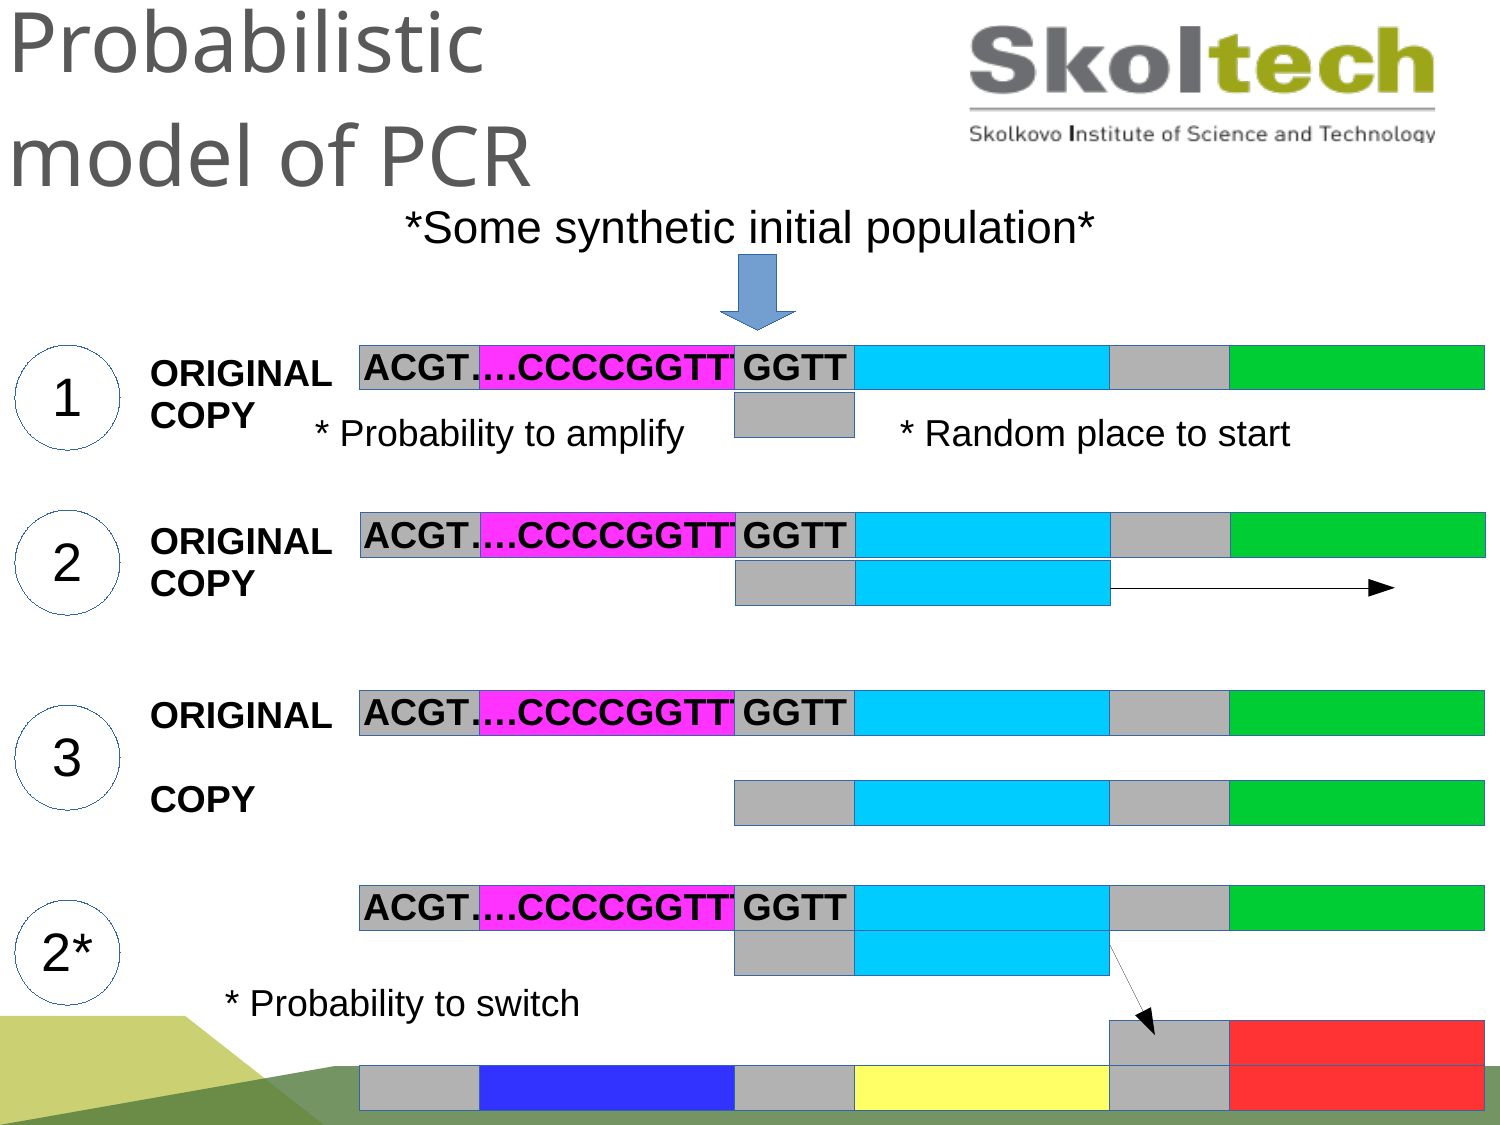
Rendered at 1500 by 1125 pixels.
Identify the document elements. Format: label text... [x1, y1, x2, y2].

text_box GGTT [735, 512, 855, 558]
text_box ACGT….CCCCGGTTTAA…. [479, 885, 734, 931]
text_box ACGT….CCCCGGTTTAA…. [479, 345, 734, 390]
text_box GGTT [734, 690, 854, 736]
text_box 2* [14, 900, 121, 1006]
text_box GGTT [734, 885, 854, 930]
text_box ORIGINAL COPY [135, 512, 361, 690]
text_box [720, 254, 796, 331]
text_box [734, 780, 1485, 826]
text_box ORIGINAL COPY [134, 687, 360, 871]
text_box [734, 392, 855, 438]
text_box [854, 345, 1485, 390]
text_box [360, 345, 479, 390]
text_box * Probability to amplify [300, 404, 796, 462]
text_box [855, 512, 1486, 558]
text_box [735, 560, 1111, 606]
text_box [361, 512, 480, 558]
text_box 3 [14, 705, 121, 811]
text_box [854, 690, 1485, 736]
text_box Probabilistic model of PCR [7, 0, 751, 195]
text_box *Some synthetic initial population* [390, 194, 1156, 261]
text_box GGTT [734, 345, 854, 390]
text_box [359, 1020, 1485, 1111]
text_box ORIGINAL COPY [134, 345, 360, 528]
text_box [360, 690, 479, 736]
text_box * Random place to start [885, 404, 1381, 462]
text_box ACGT….CCCCGGTTTAA…. [480, 512, 735, 558]
text_box 2 [14, 510, 121, 616]
text_box [734, 885, 1485, 976]
text_box * Probability to switch [210, 975, 706, 1032]
text_box [359, 885, 479, 931]
text_box ACGT….CCCCGGTTTAA…. [479, 690, 734, 736]
text_box 1 [14, 345, 121, 451]
